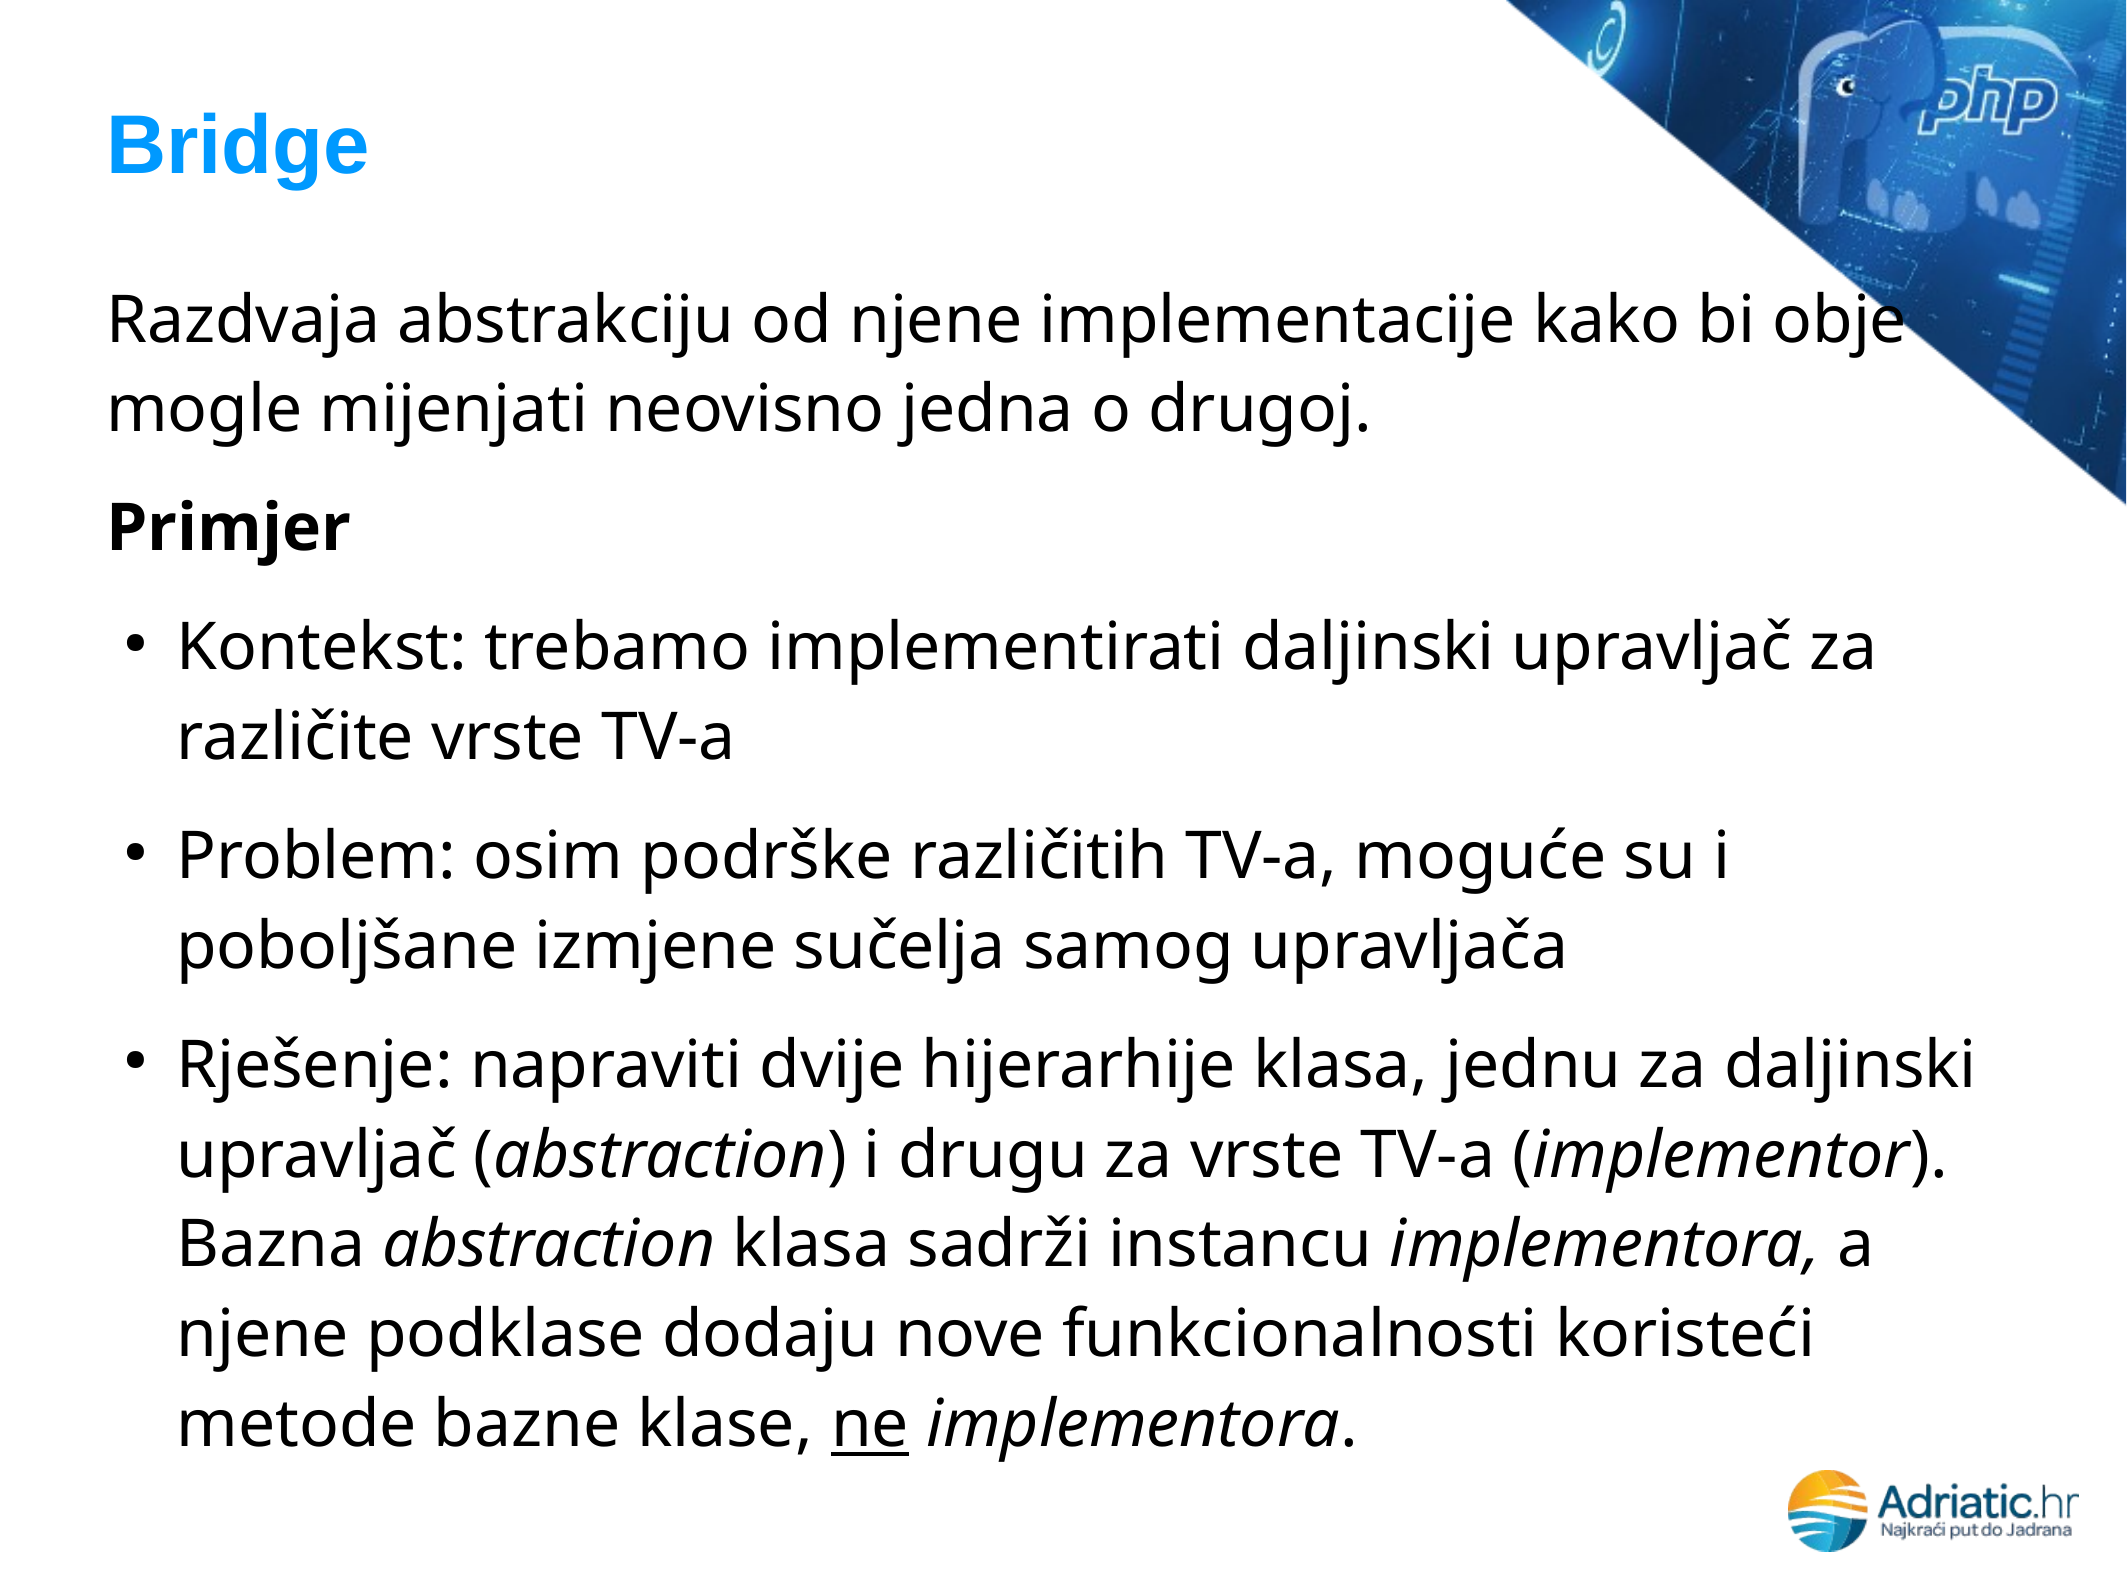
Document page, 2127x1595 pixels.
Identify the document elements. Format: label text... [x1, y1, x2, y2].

title Bridge [106, 70, 1630, 219]
picture [1788, 1470, 2079, 1552]
list Razdvaja abstrakciju od njene implementacije kako bi obje mogle mijenjati neovisno jedna o drugoj. Primjer Kontekst: trebamo implementirati daljinski upravljač za različite vrste TV-a Problem: osim podrške različitih TV-a, moguće su i poboljšane izmjene sučelja samog upravljača Rješenje: napraviti dvije hijerarhije klasa, jednu za daljinski upravljač (abstraction) i drugu za vrste TV-a (implementor). Bazna abstraction klasa sadrži instancu implementora, a njene podklase dodaju nove funkcionalnosti koristeći metode bazne klase, ne implementora. [106, 271, 1997, 1489]
picture [1505, 0, 2127, 625]
